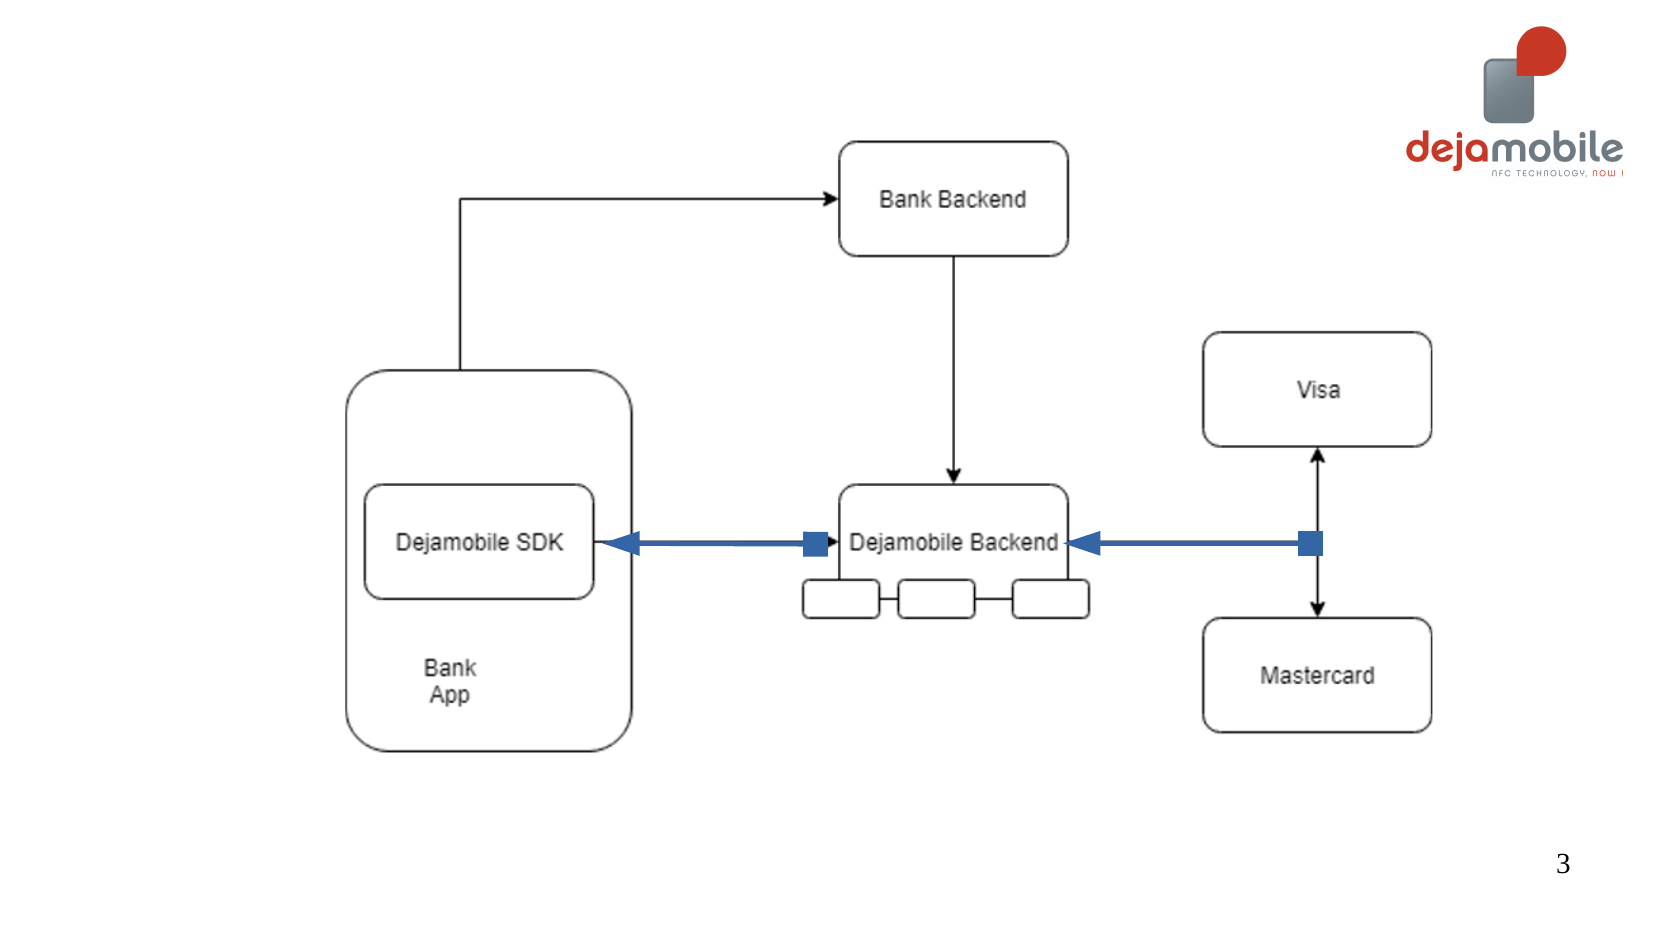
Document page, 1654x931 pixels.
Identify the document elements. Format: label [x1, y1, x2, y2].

picture [307, 2, 1654, 780]
